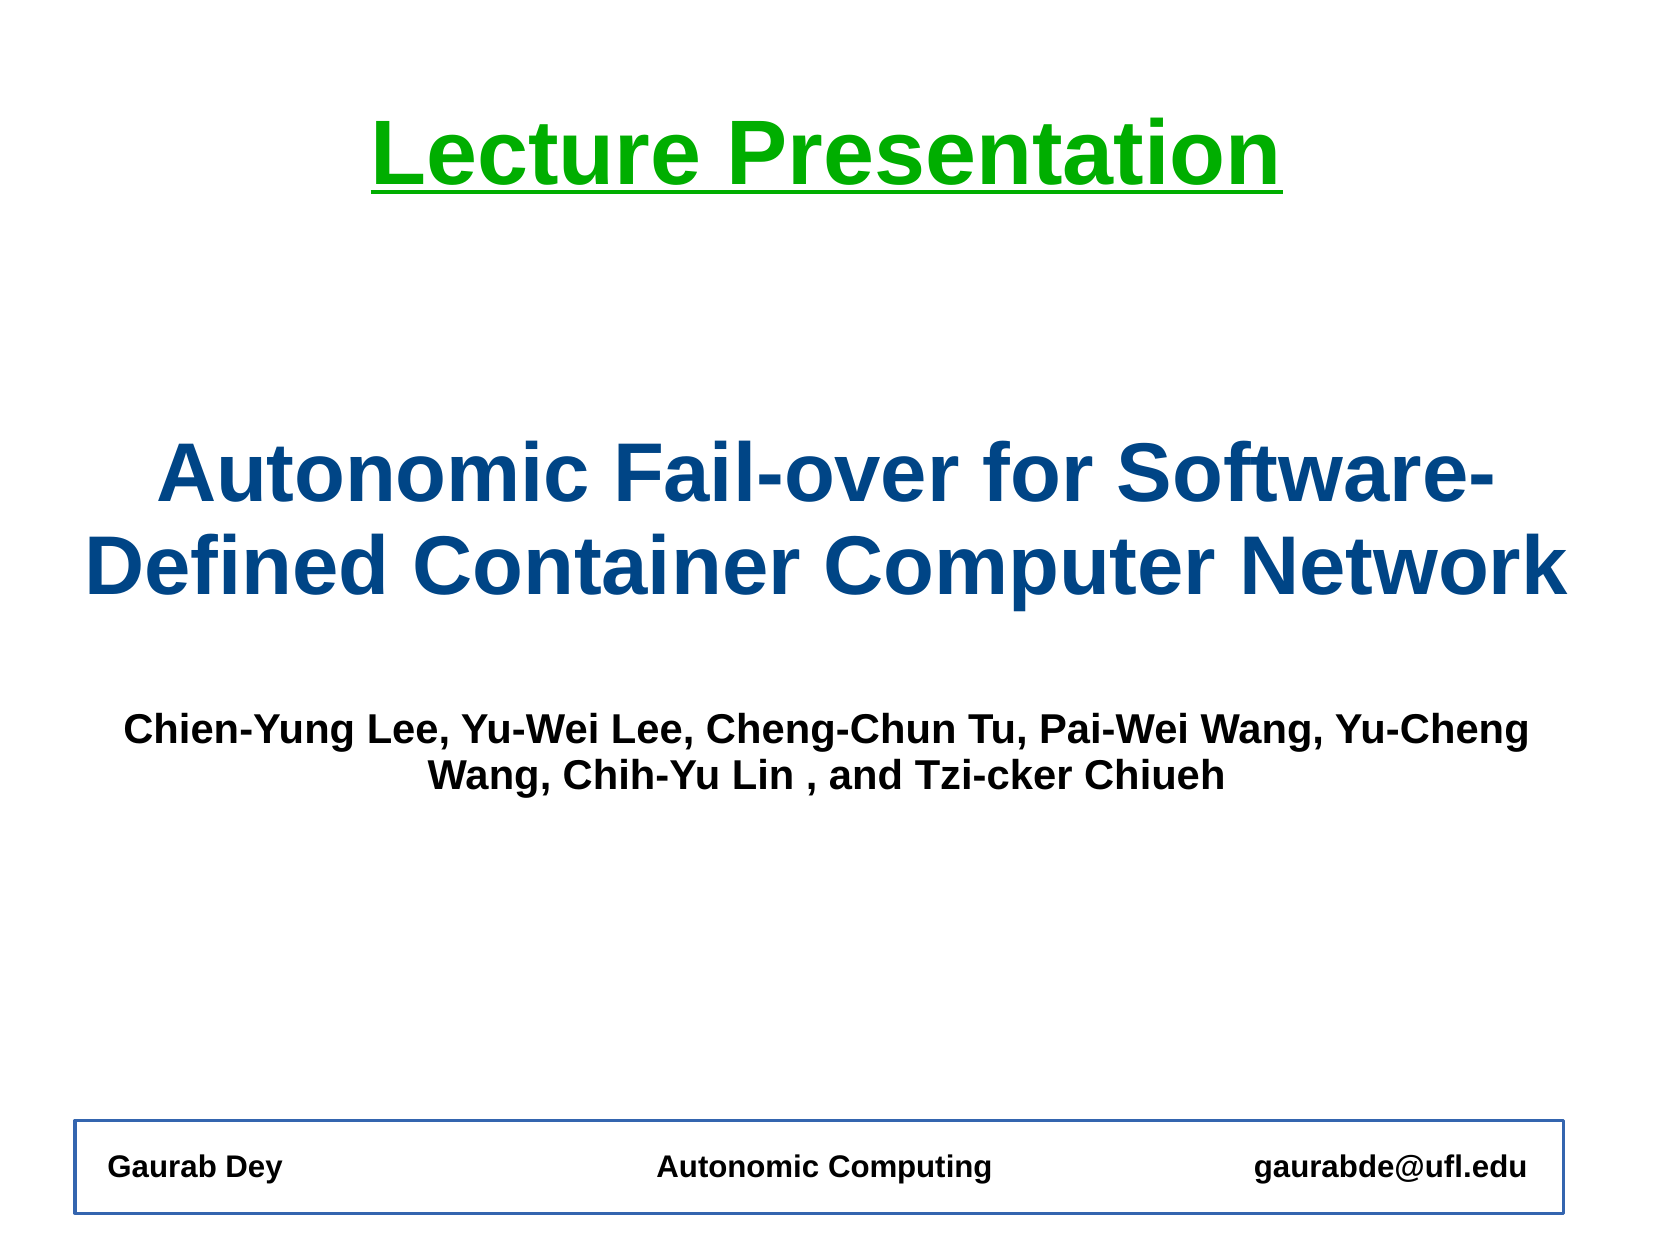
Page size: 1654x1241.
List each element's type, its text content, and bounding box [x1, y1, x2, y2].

title Lecture Presentation [82, 49, 1571, 257]
title Gaurab Dey Autonomic Computing gaurabde@ufl.edu [75, 1120, 1564, 1214]
subtitle Autonomic Fail-over for Software-Defined Container Computer Network Chien-Yung Lee, Yu-Wei Lee, Cheng-Chun Tu, Pai-Wei Wang, Yu-Cheng Wang, Chih-Yu Lin , and Tzi-cker Chiueh [82, 290, 1571, 1010]
